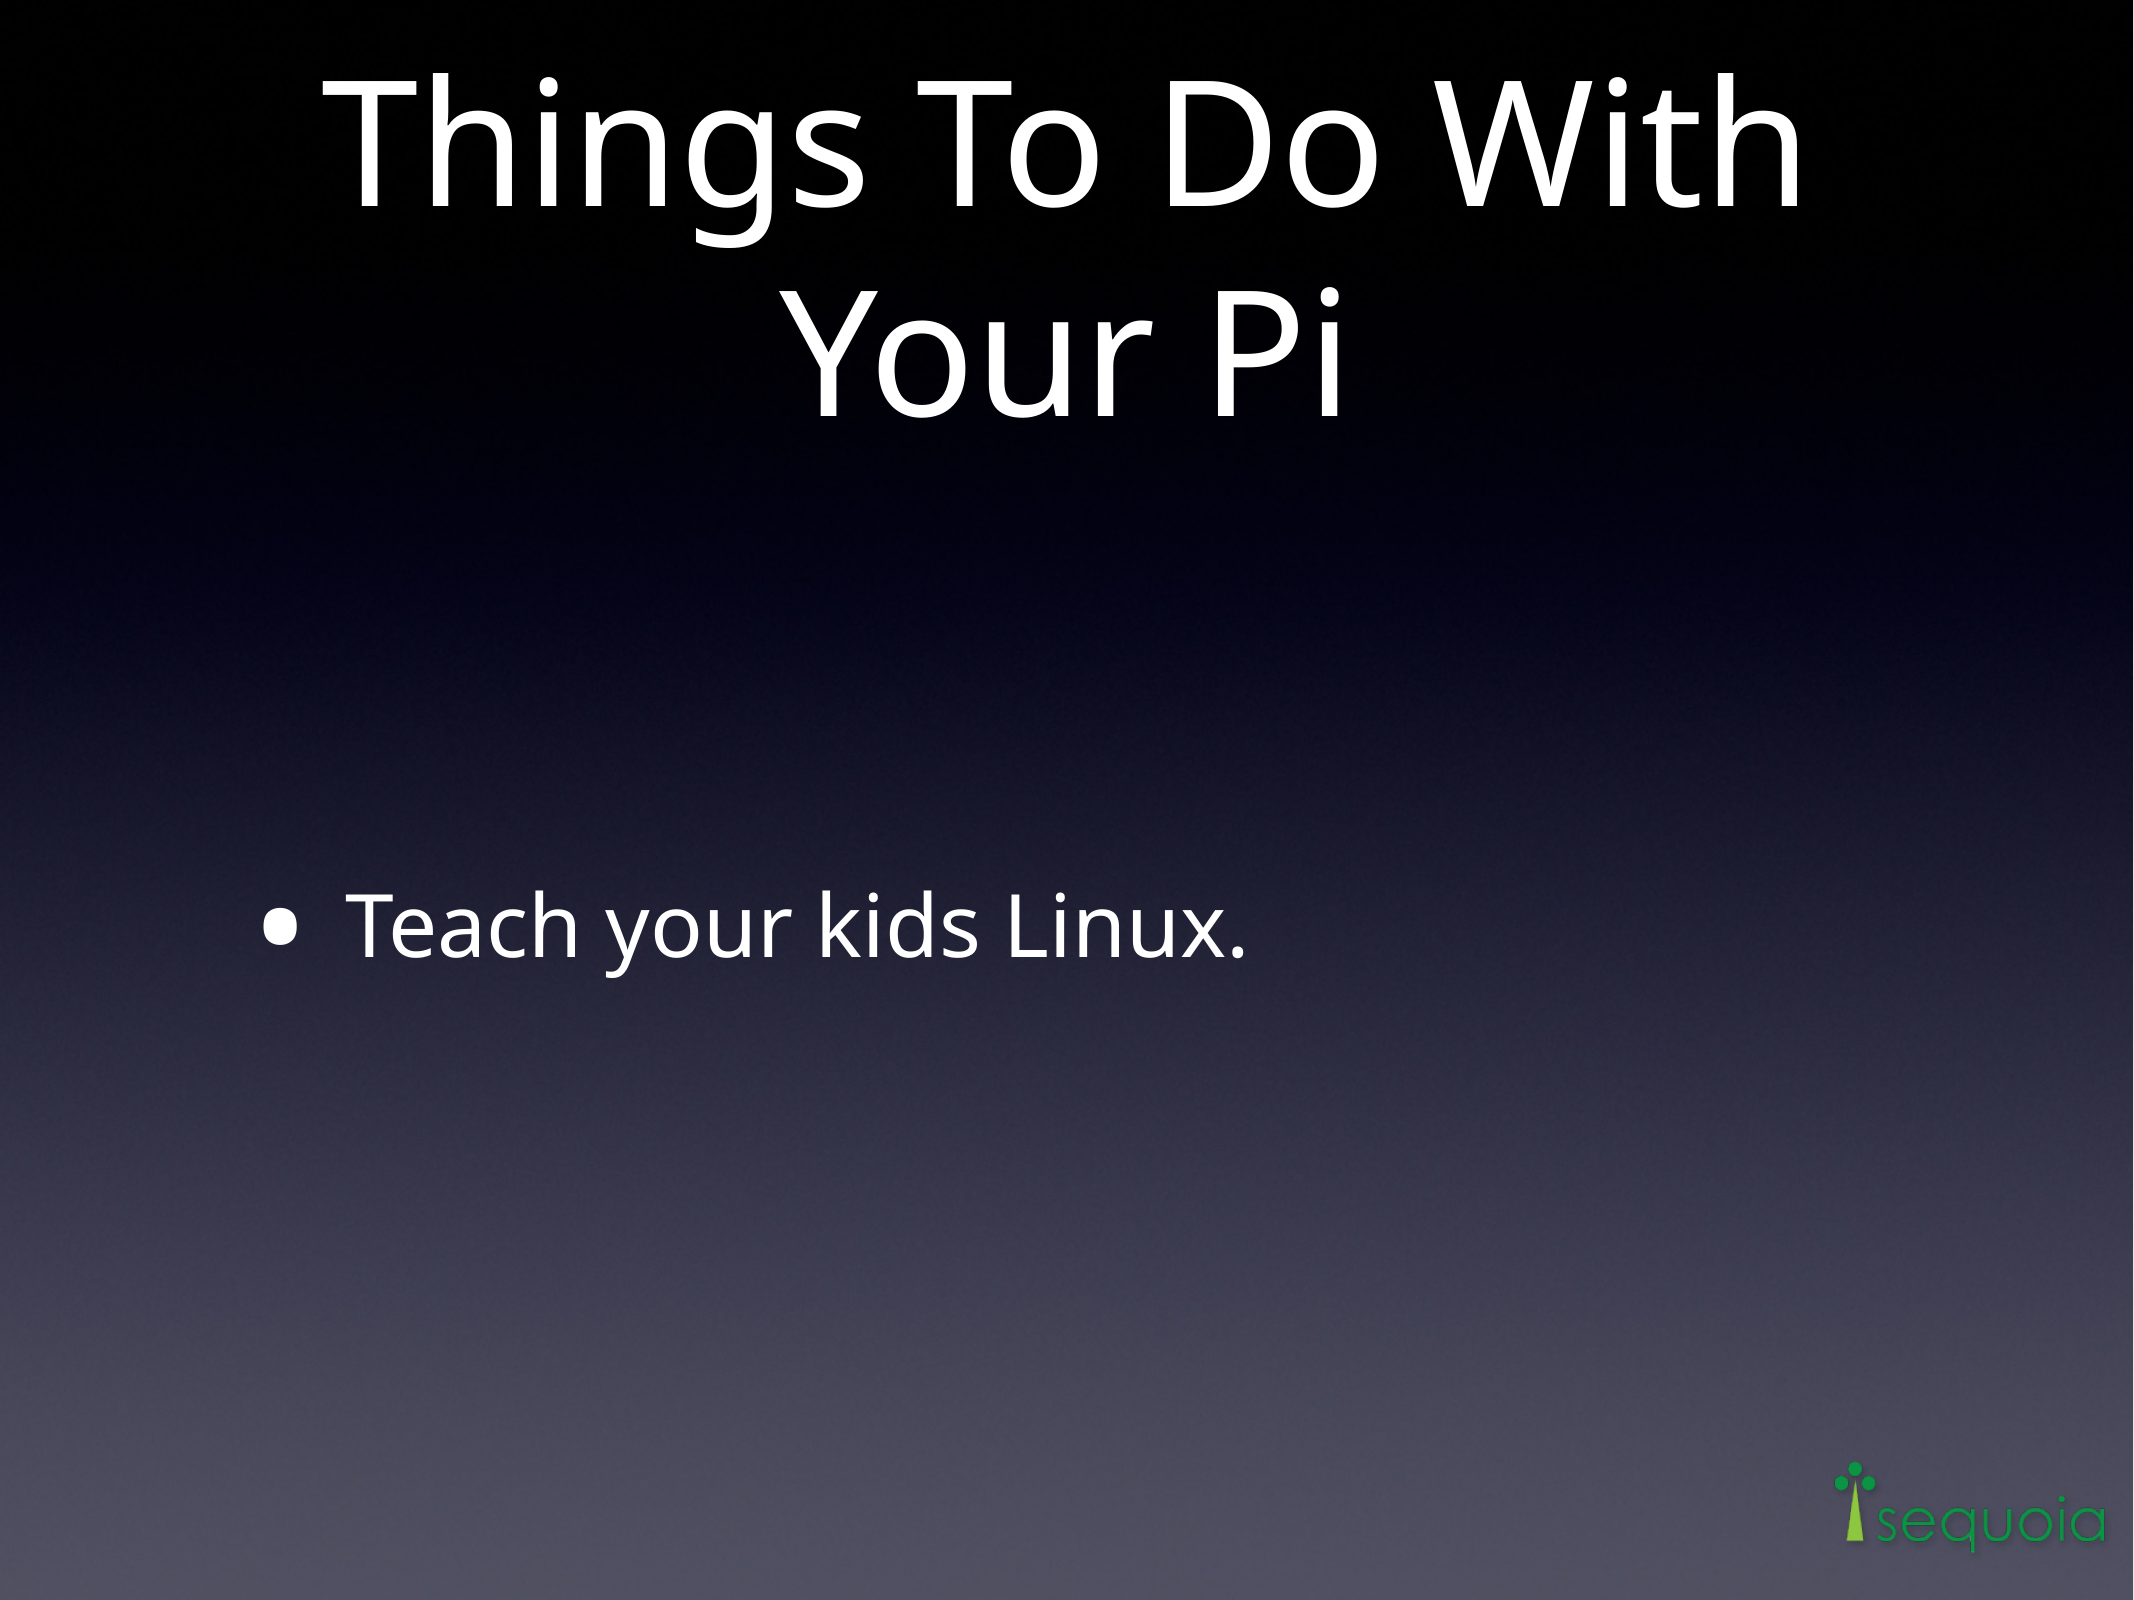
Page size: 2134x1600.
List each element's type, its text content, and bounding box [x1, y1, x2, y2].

picture [0, 0, 2134, 1600]
title Things To Do With Your Pi [208, 23, 1925, 454]
subtitle Teach your kids Linux. [208, 454, 1925, 1392]
